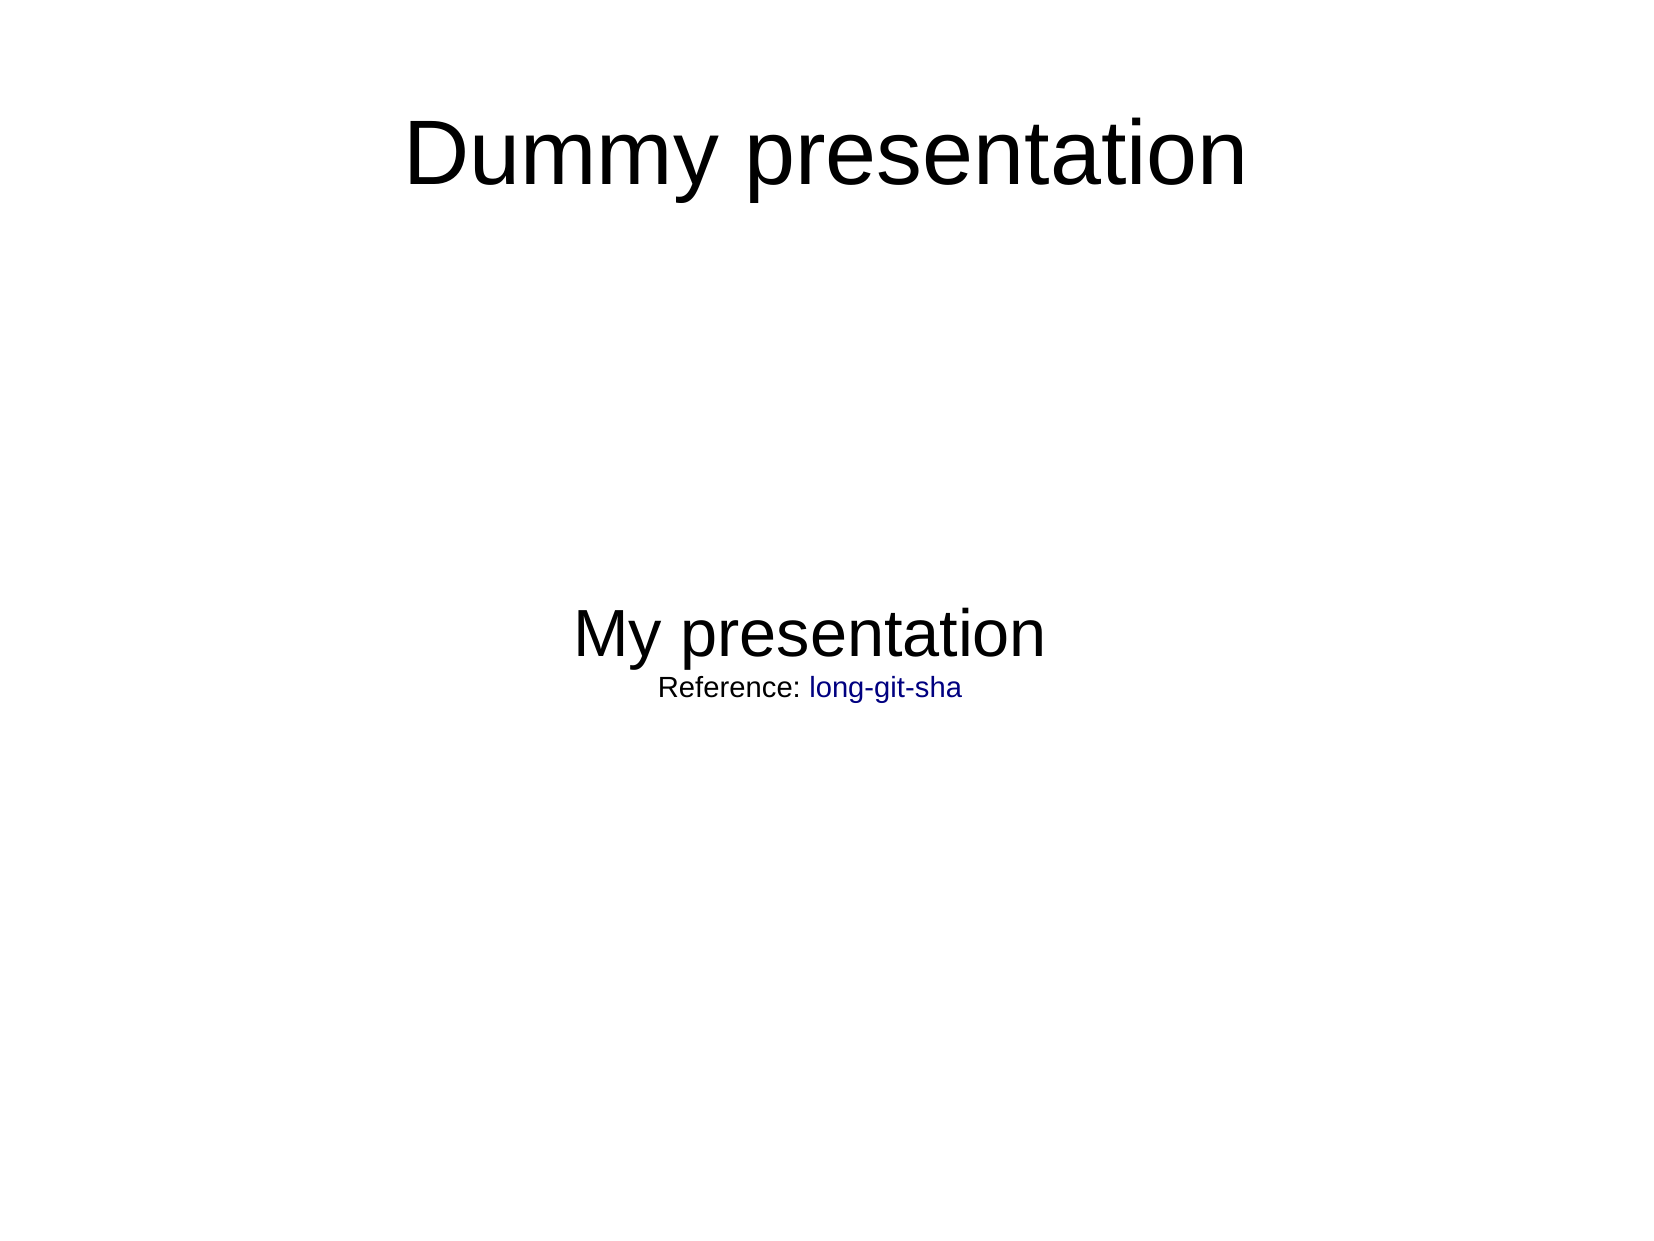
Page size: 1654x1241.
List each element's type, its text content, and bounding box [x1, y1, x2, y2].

title Dummy presentation [82, 49, 1571, 257]
subtitle My presentation Reference: long-git-sha [82, 290, 1538, 1010]
